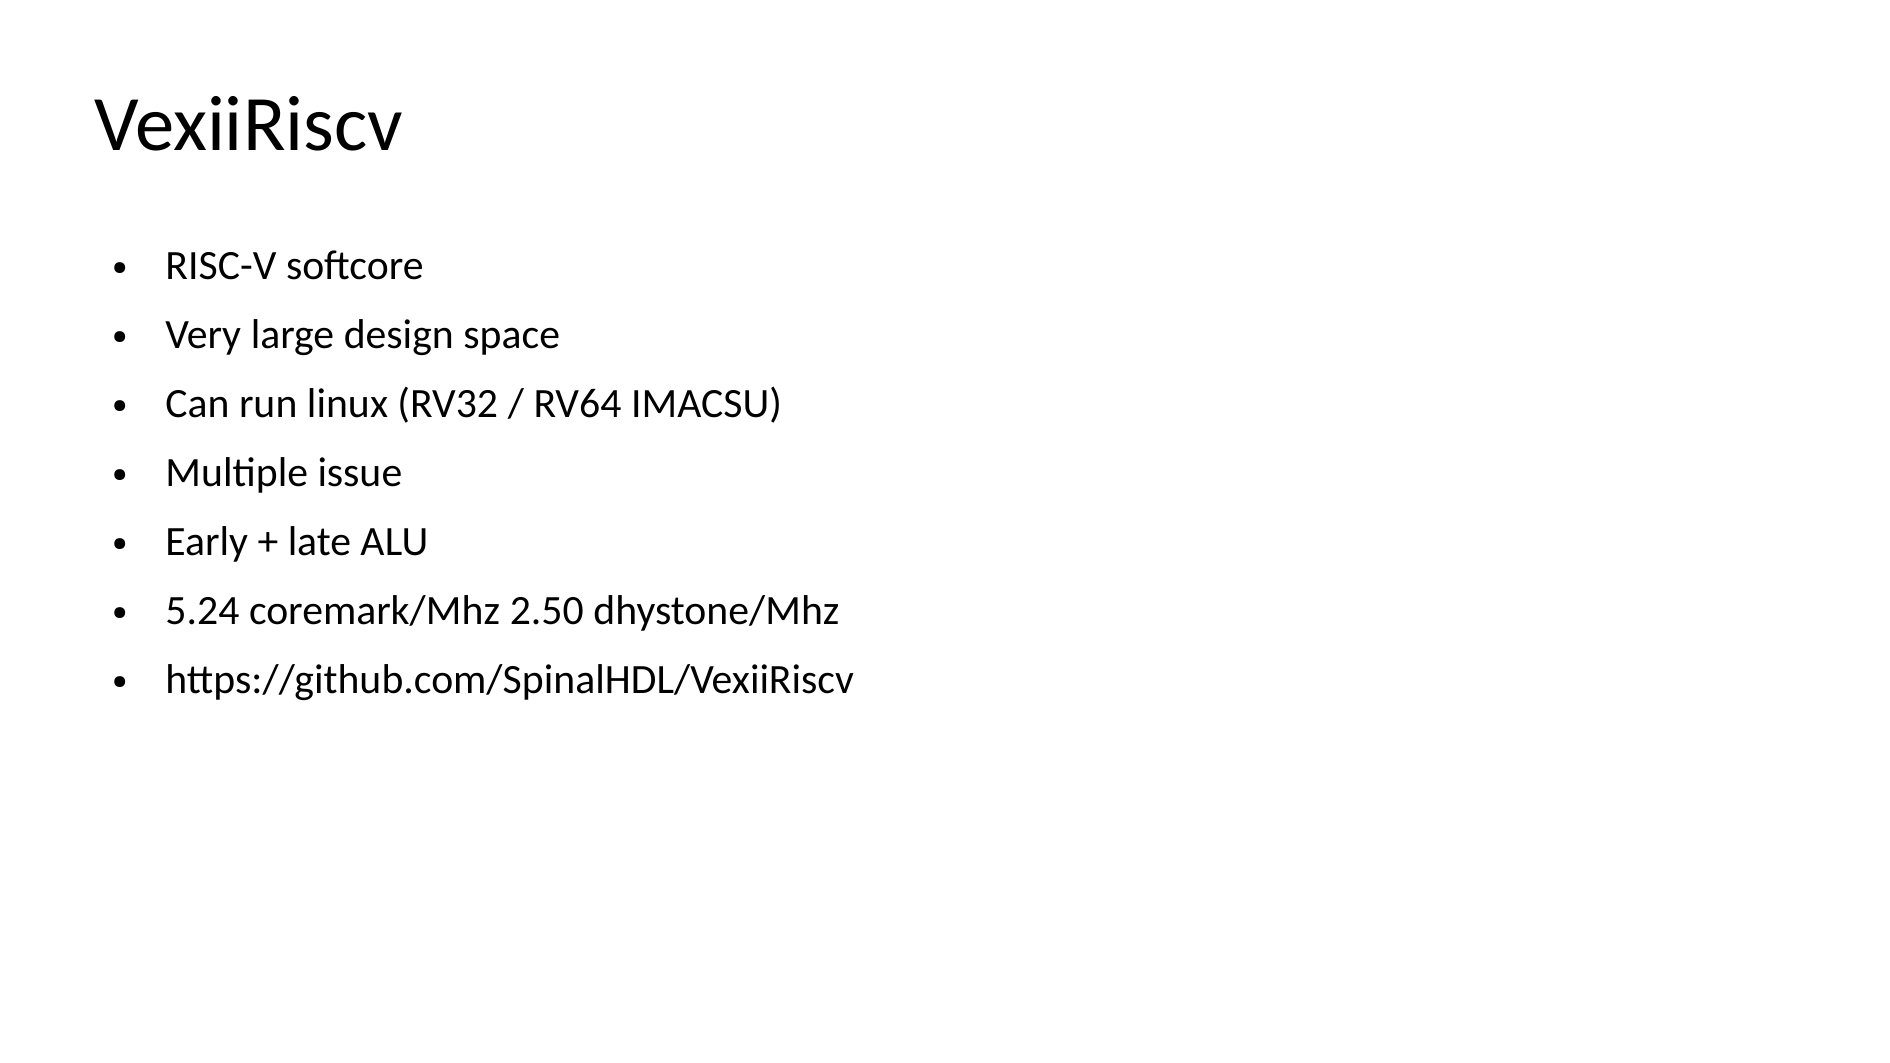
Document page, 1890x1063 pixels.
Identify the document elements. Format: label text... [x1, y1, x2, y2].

title VexiiRiscv [94, 42, 1796, 220]
list RISC-V softcore Very large design space Can run linux (RV32 / RV64 IMACSU) Multiple issue Early + late ALU 5.24 coremark/Mhz 2.50 dhystone/Mhz https://github.com/SpinalHDL/VexiiRiscv [94, 248, 1890, 957]
